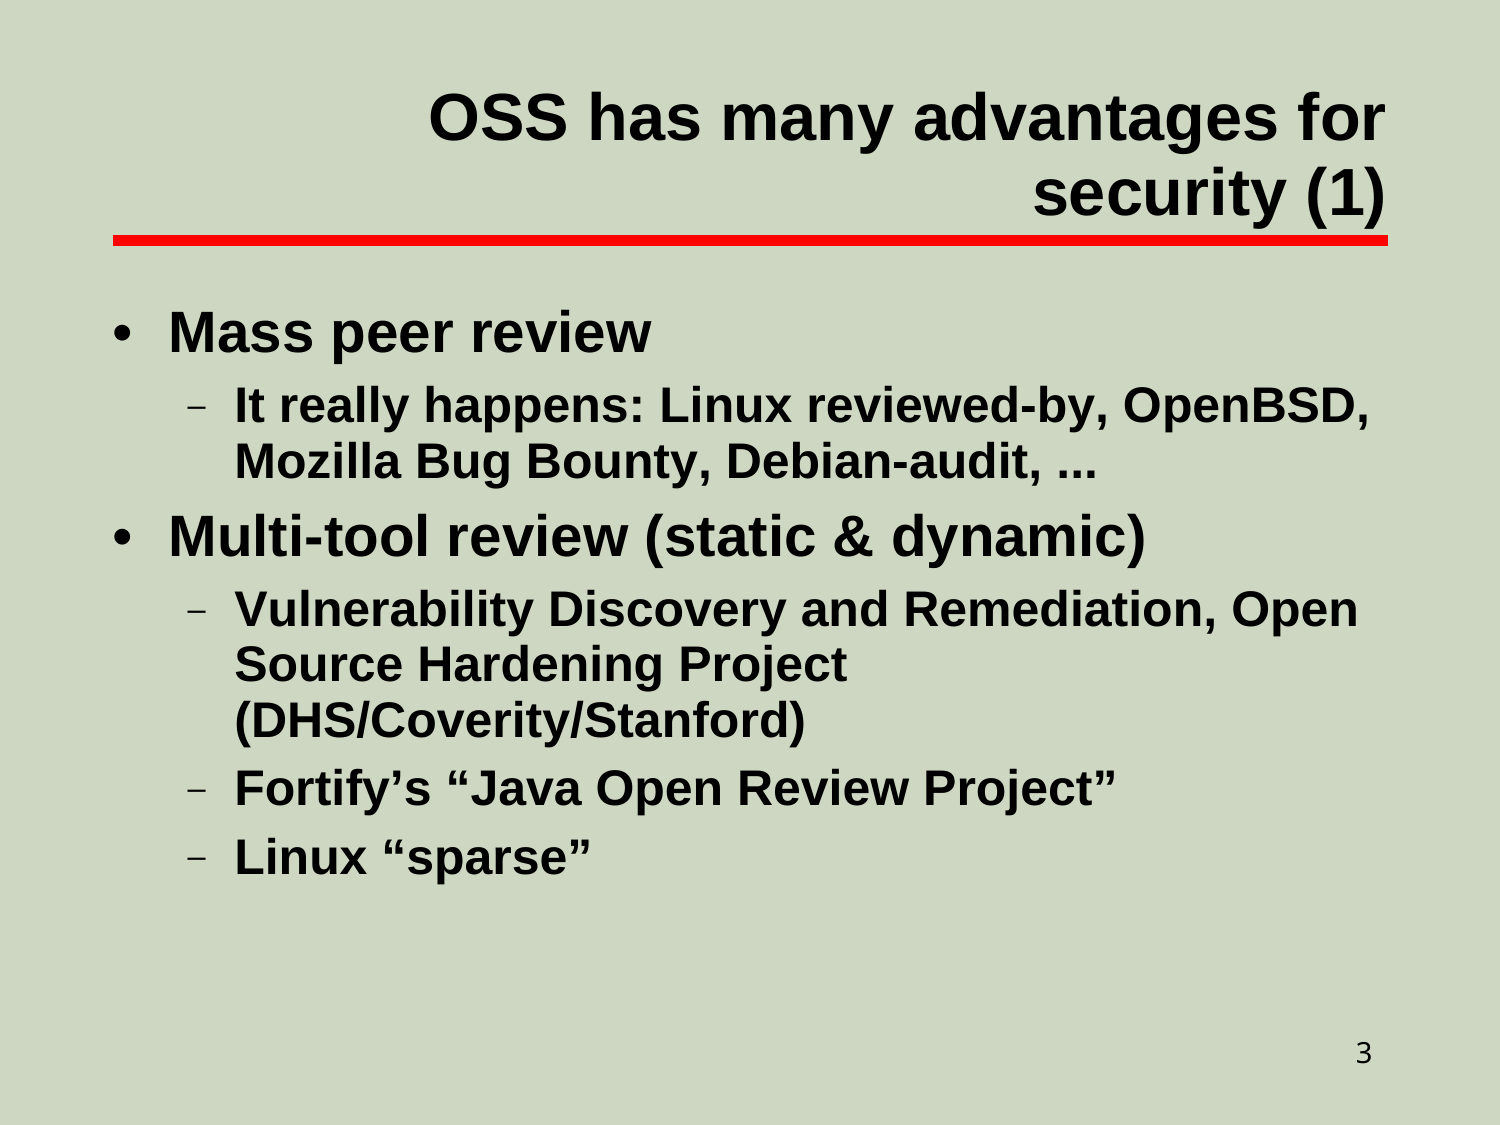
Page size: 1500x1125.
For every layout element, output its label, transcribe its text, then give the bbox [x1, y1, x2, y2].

title OSS has many advantages for security (1) [337, 79, 1388, 230]
list Mass peer review It really happens: Linux reviewed-by, OpenBSD, Mozilla Bug Bounty, Debian-audit, ... Multi-tool review (static & dynamic) Vulnerability Discovery and Remediation, Open Source Hardening Project (DHS/Coverity/Stanford) Fortify’s “Java Open Review Project” Linux “sparse” [112, 299, 1388, 1096]
